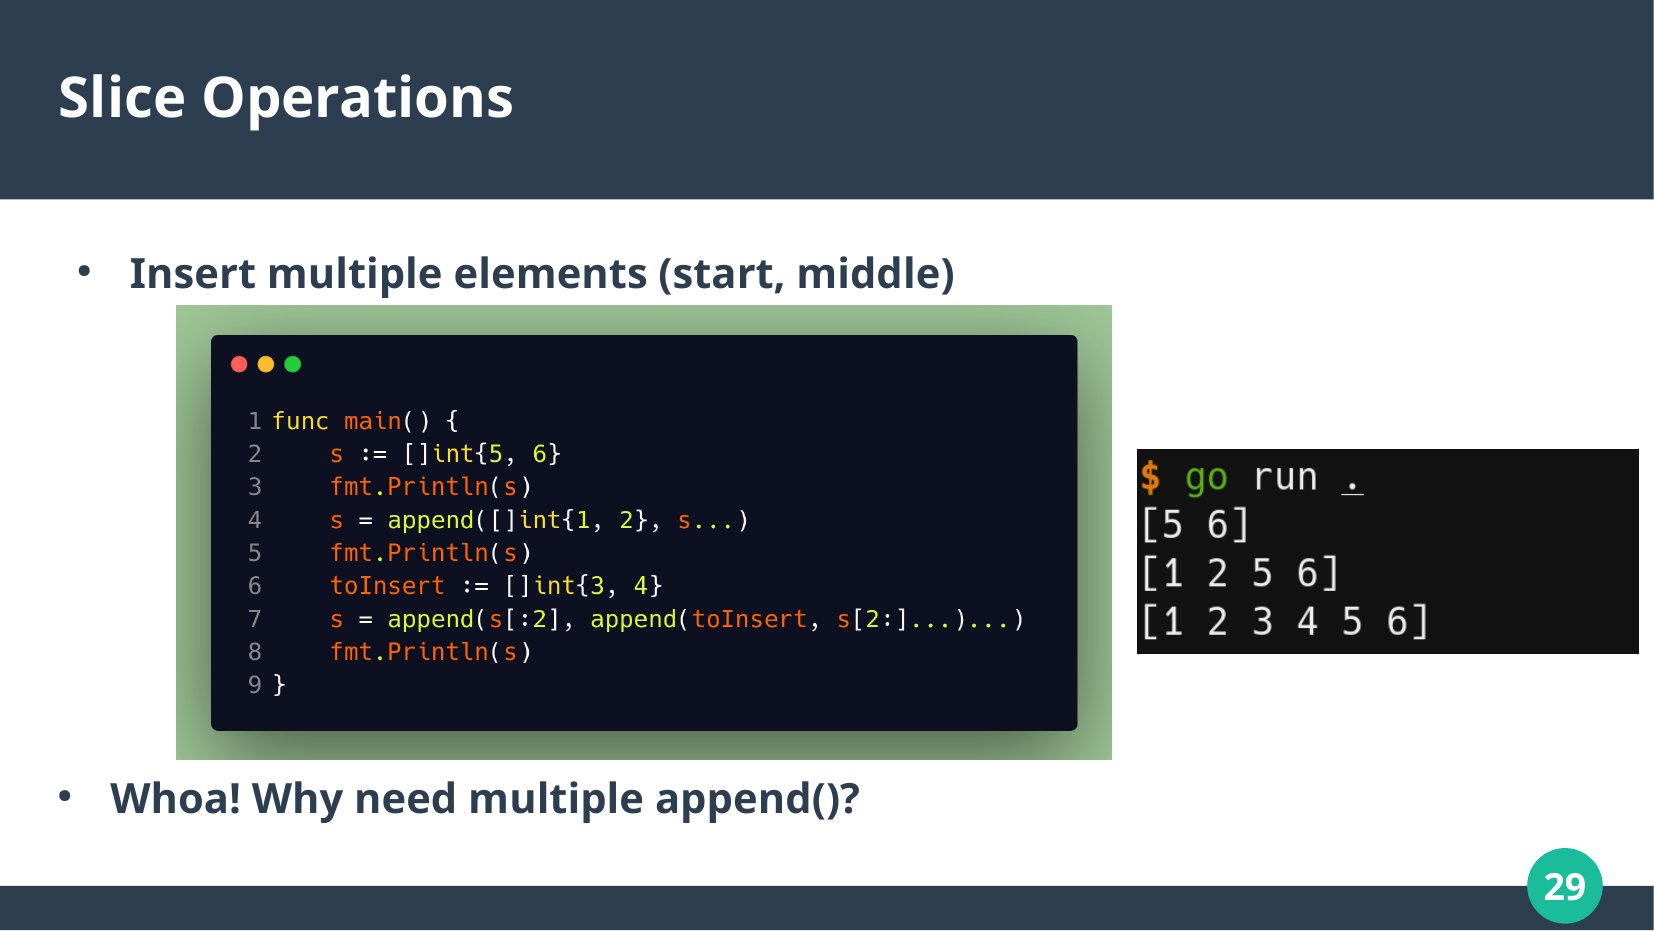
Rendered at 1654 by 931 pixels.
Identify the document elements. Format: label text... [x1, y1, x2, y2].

list Whoa! Why need multiple append()? [39, 768, 1576, 863]
picture [1137, 449, 1639, 654]
title Slice Operations [59, 37, 1595, 155]
picture [176, 305, 1112, 760]
list Insert multiple elements (start, middle) [59, 243, 1595, 338]
